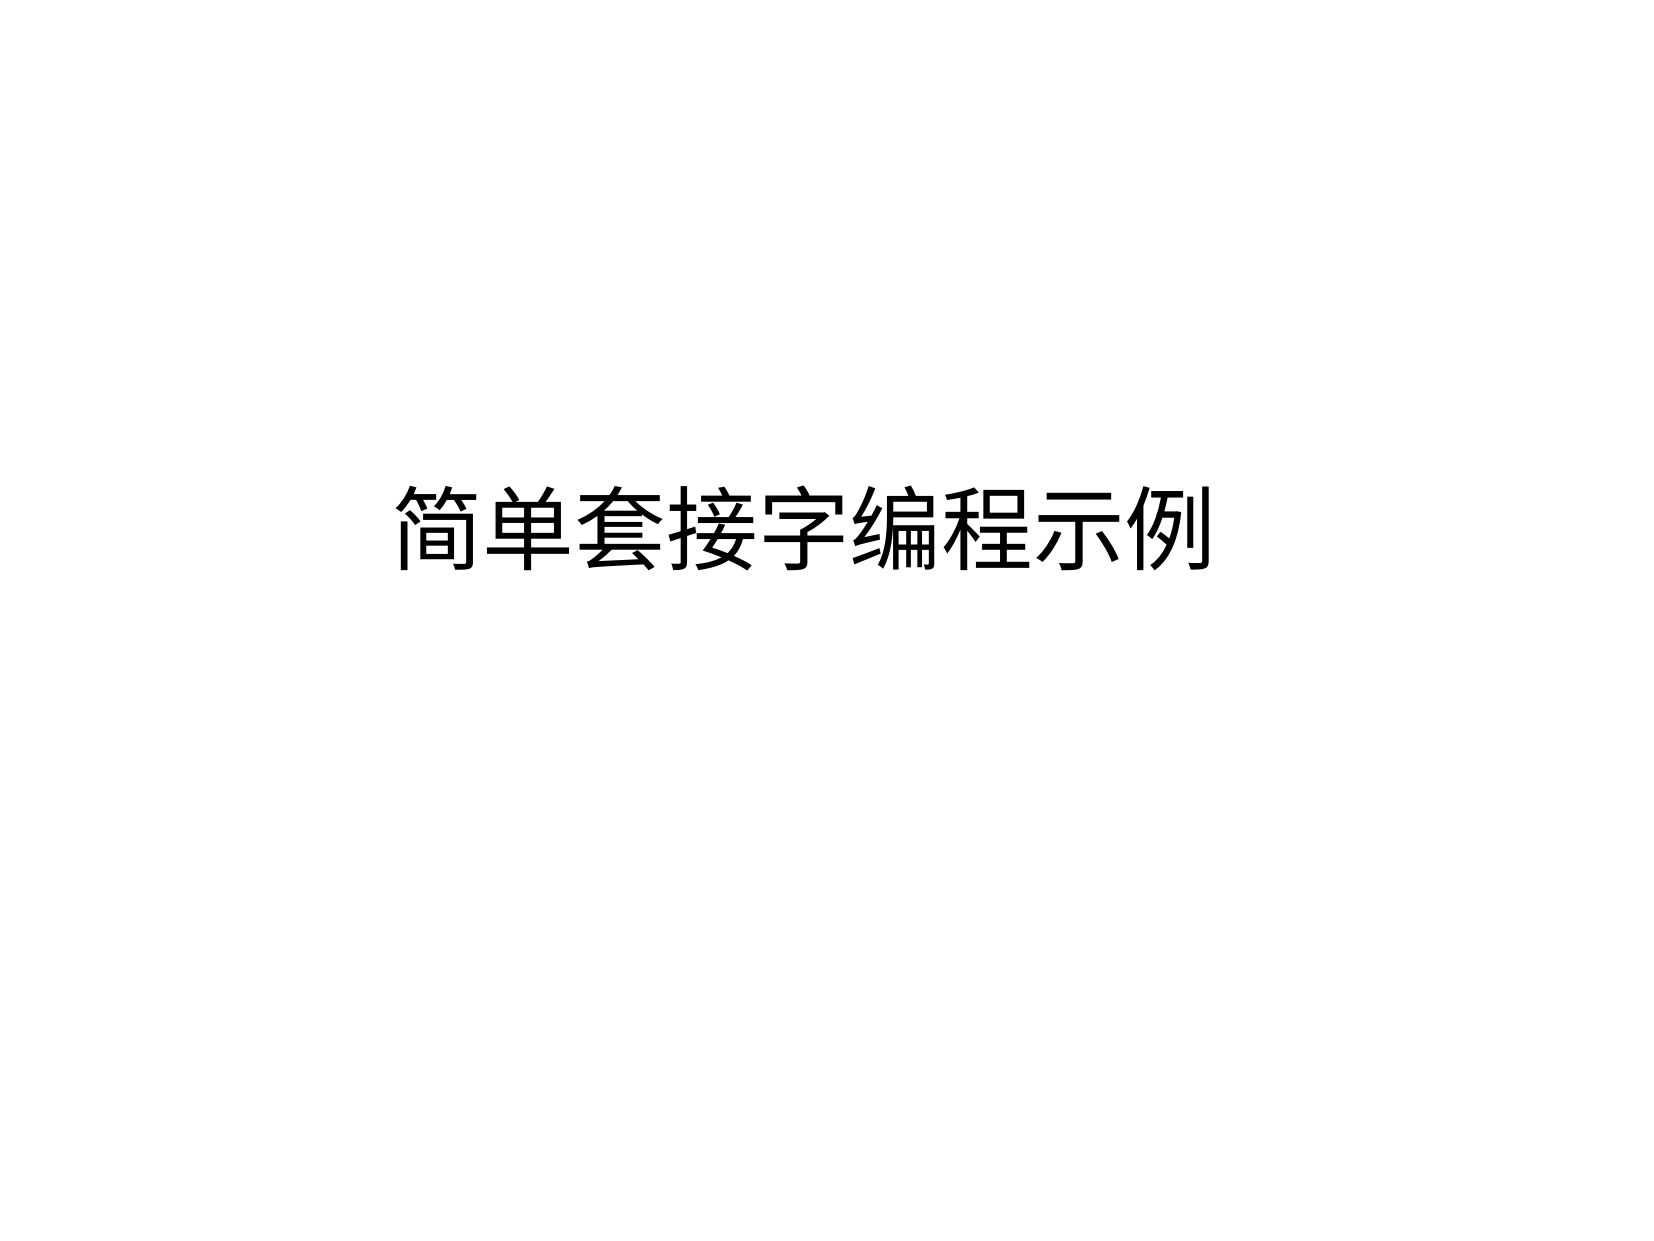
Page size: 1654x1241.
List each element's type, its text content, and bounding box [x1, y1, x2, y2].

title 简单套接字编程示例 [60, 420, 1549, 628]
